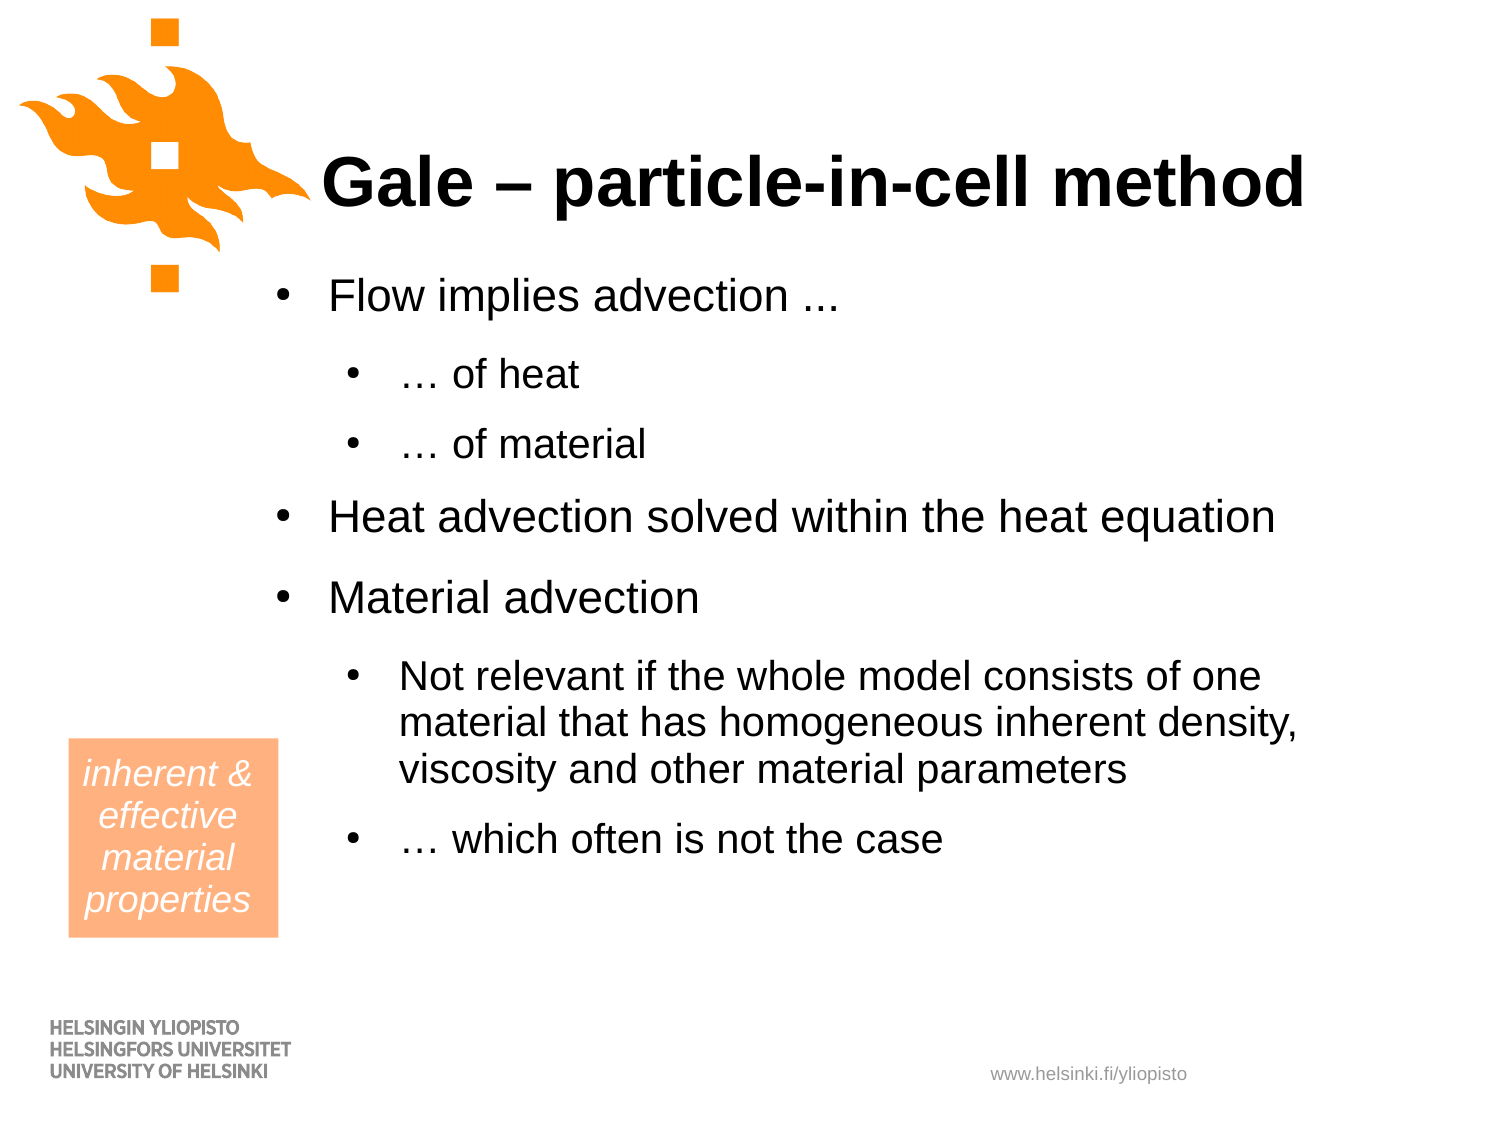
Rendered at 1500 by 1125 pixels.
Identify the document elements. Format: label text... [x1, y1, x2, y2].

picture [0, 0, 337, 318]
picture [32, 1001, 309, 1096]
text_box [68, 928, 279, 938]
text_box [68, 738, 279, 744]
list Flow implies advection ... … of heat … of material Heat advection solved within the heat equation Material advection Not relevant if the whole model consists of one material that has homogeneous inherent density, viscosity and other material parameters … which often is not the case [257, 270, 1383, 923]
title Gale – particle-in-cell method [321, 87, 1447, 276]
text_box inherent & effective material properties [57, 744, 279, 928]
